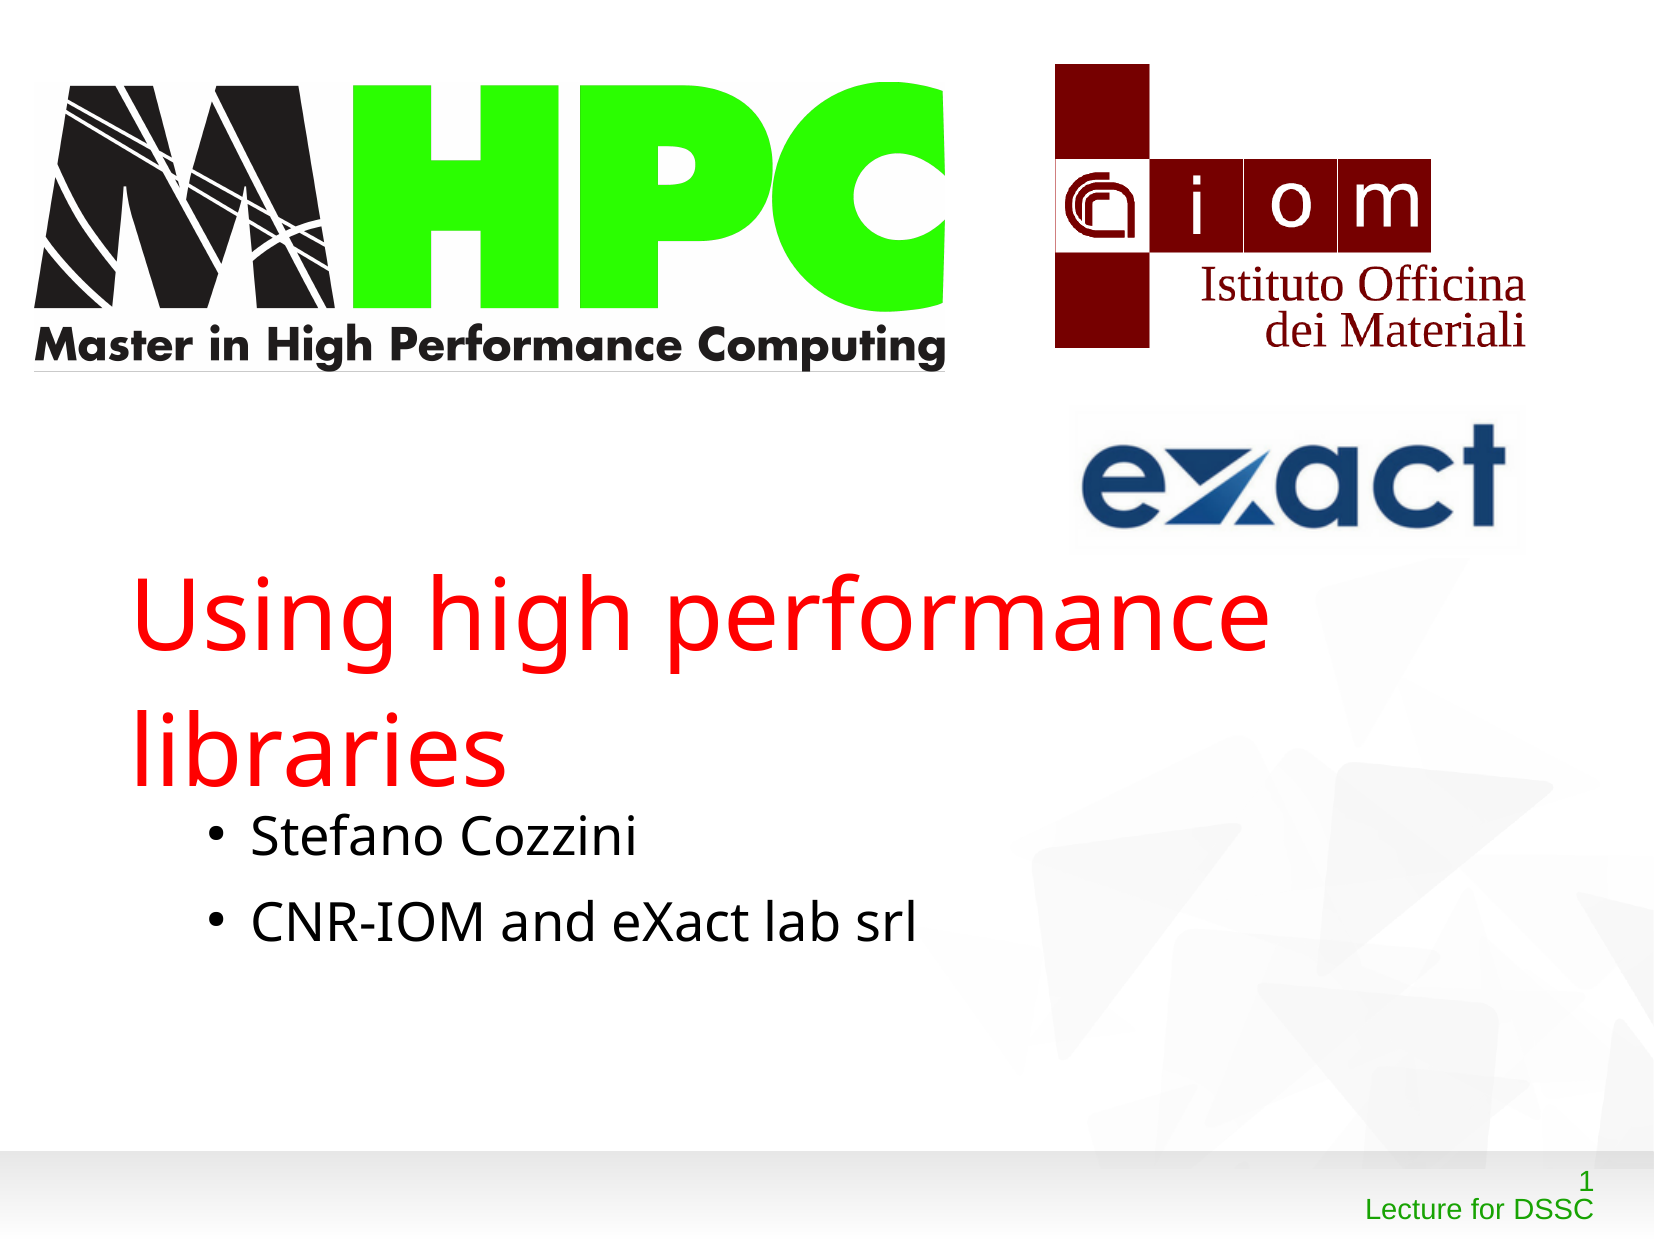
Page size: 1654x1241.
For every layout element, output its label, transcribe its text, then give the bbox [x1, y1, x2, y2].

title Using high performance libraries [129, 557, 1595, 802]
picture [915, 401, 1654, 1169]
picture [34, 82, 945, 372]
picture [1045, 41, 1536, 355]
list Stefano Cozzini CNR-IOM and eXact lab srl [206, 797, 1388, 1063]
